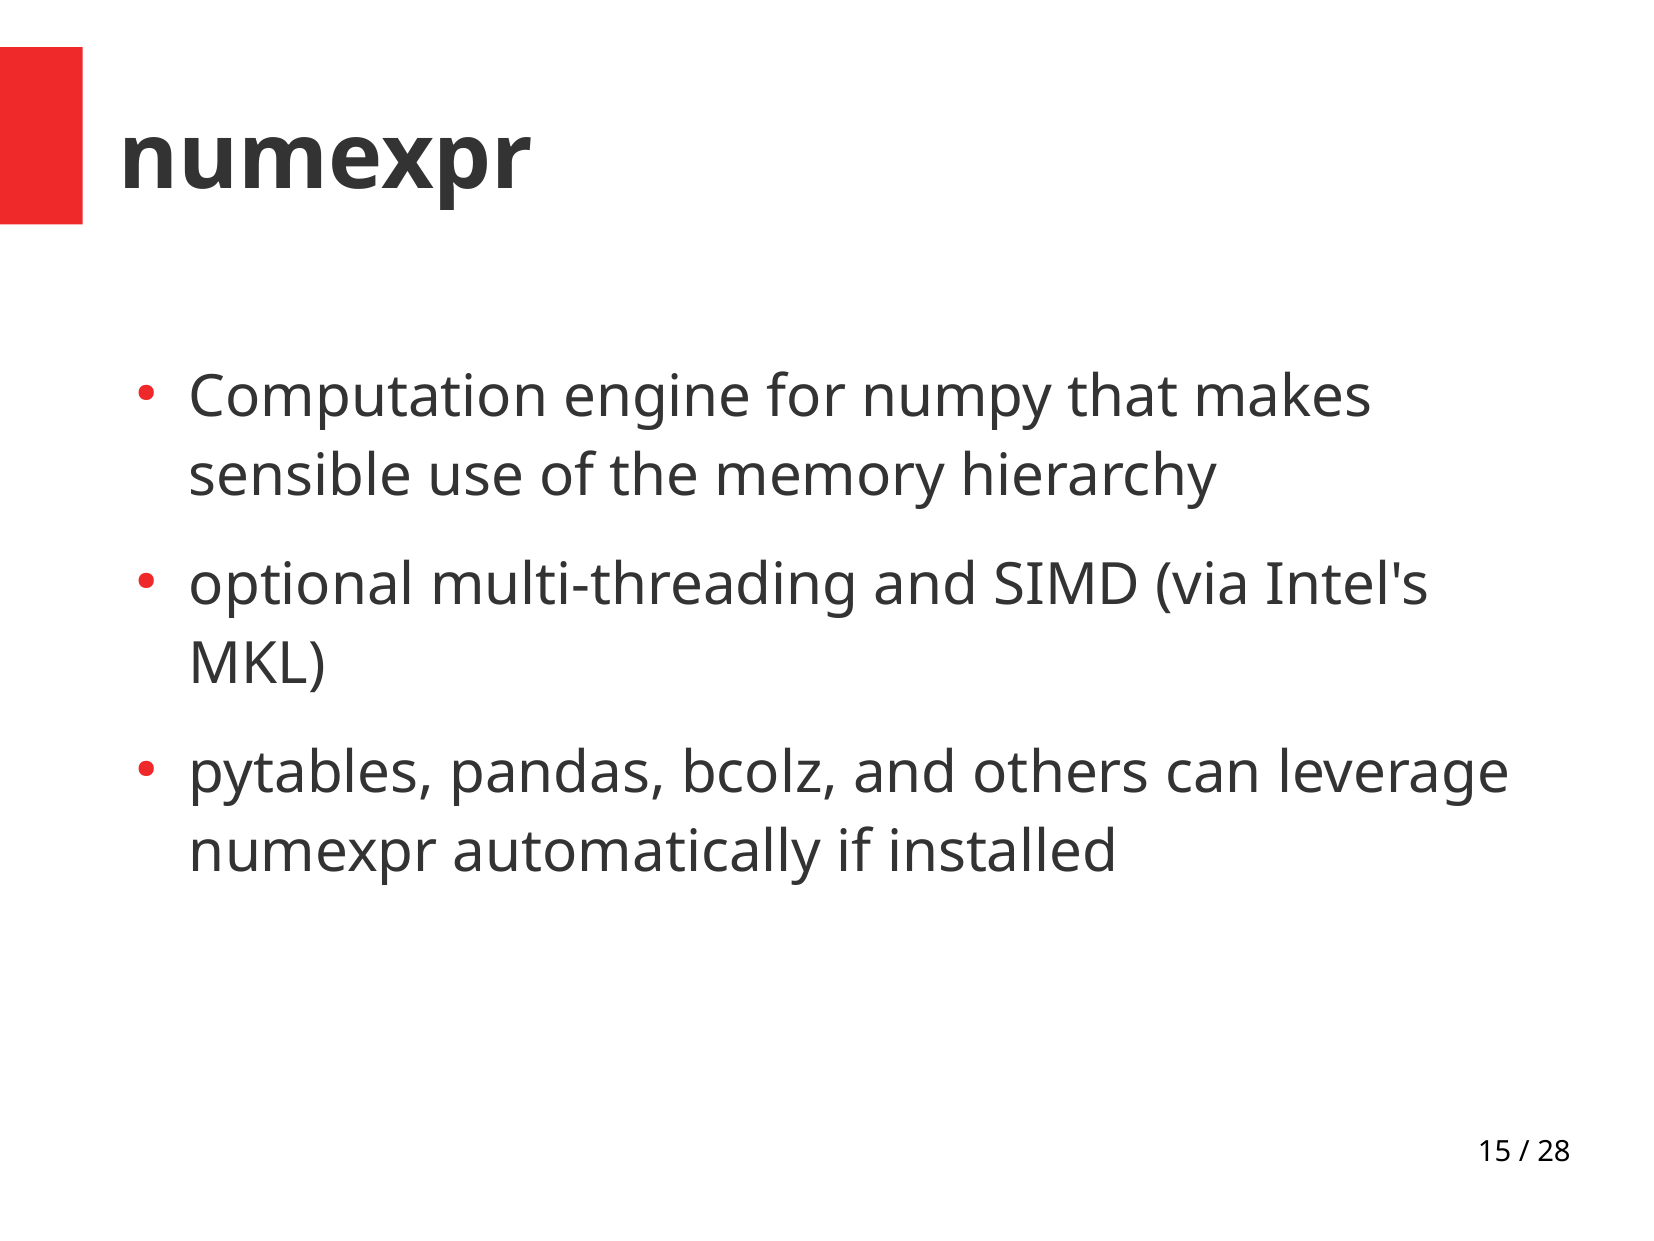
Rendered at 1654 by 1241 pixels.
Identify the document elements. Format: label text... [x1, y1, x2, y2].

title numexpr [118, 49, 1571, 257]
list Computation engine for numpy that makes sensible use of the memory hierarchy optional multi-threading and SIMD (via Intel's MKL) pytables, pandas, bcolz, and others can leverage numexpr automatically if installed [118, 354, 1536, 1074]
